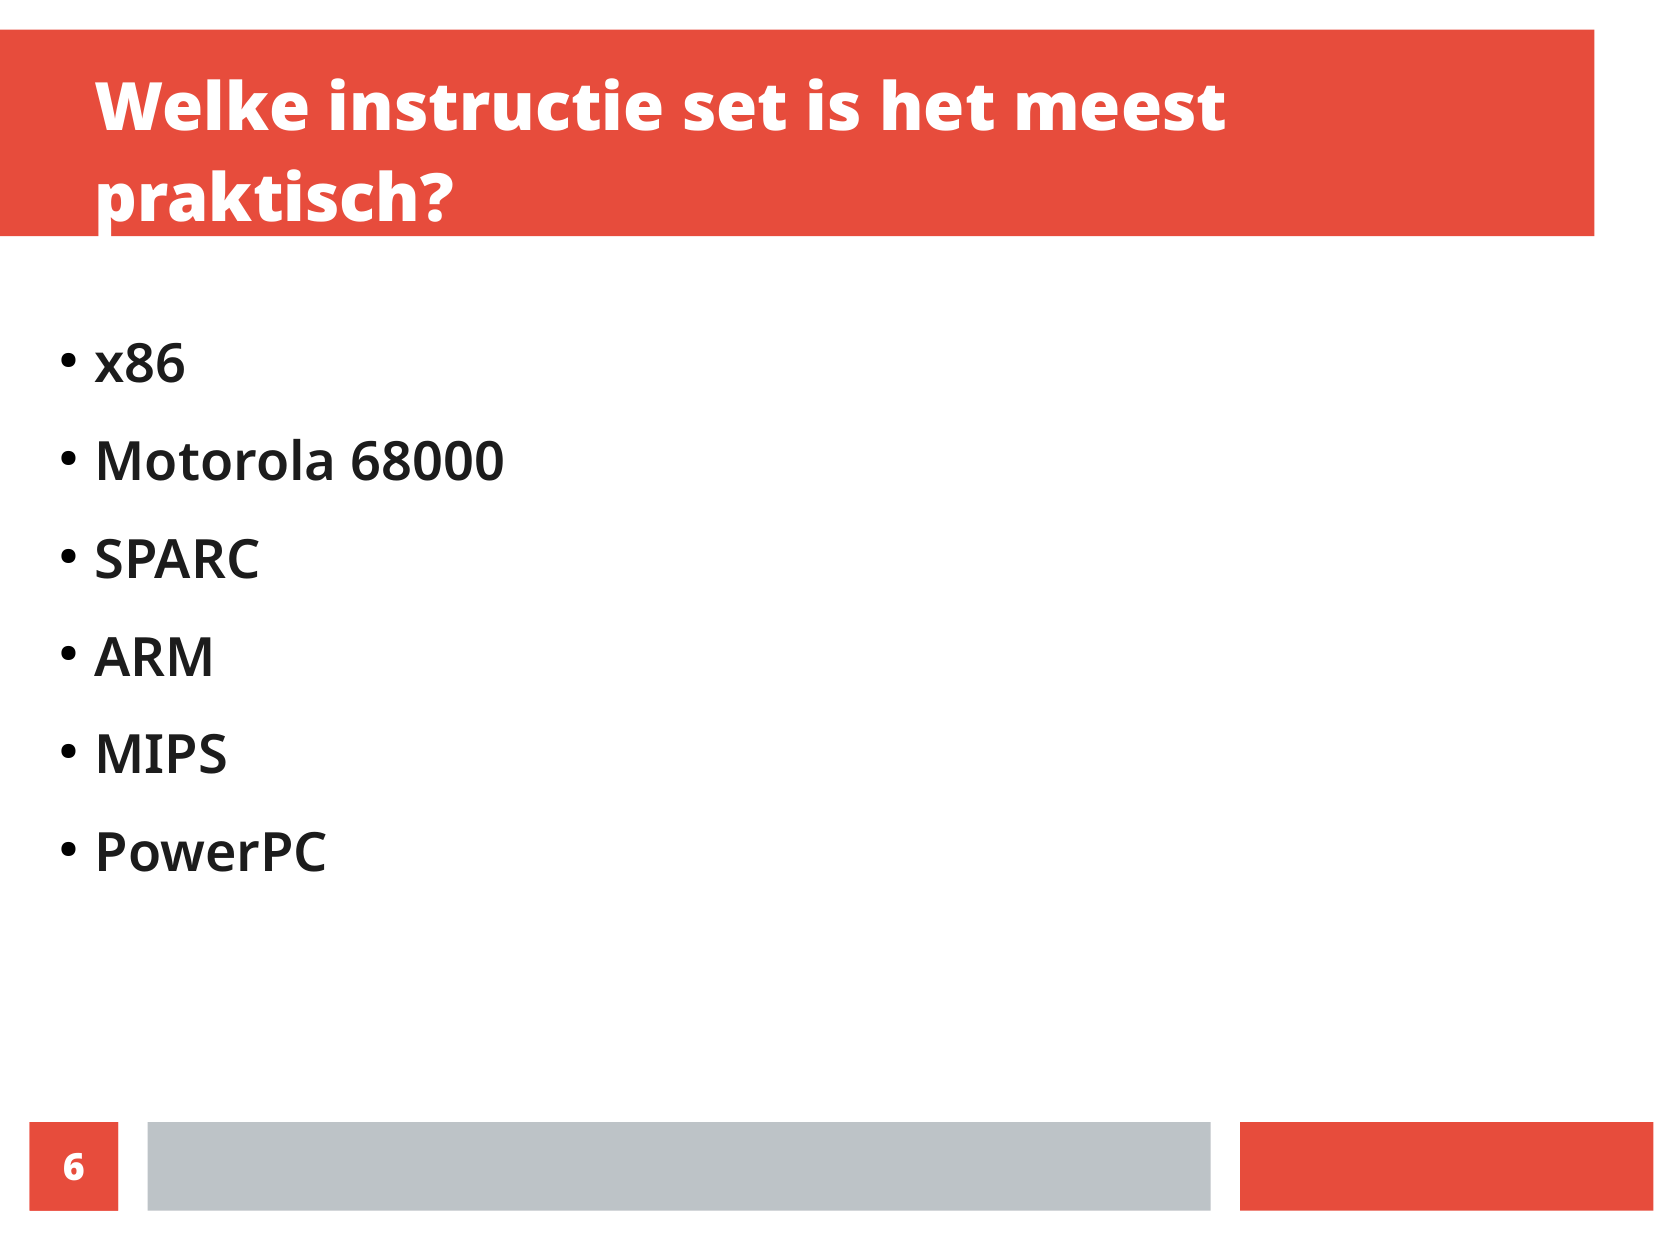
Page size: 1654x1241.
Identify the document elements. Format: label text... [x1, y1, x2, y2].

title Welke instructie set is het meest praktisch? [59, 59, 1595, 207]
list x86 Motorola 68000 SPARC ARM MIPS PowerPC [59, 324, 1565, 1093]
